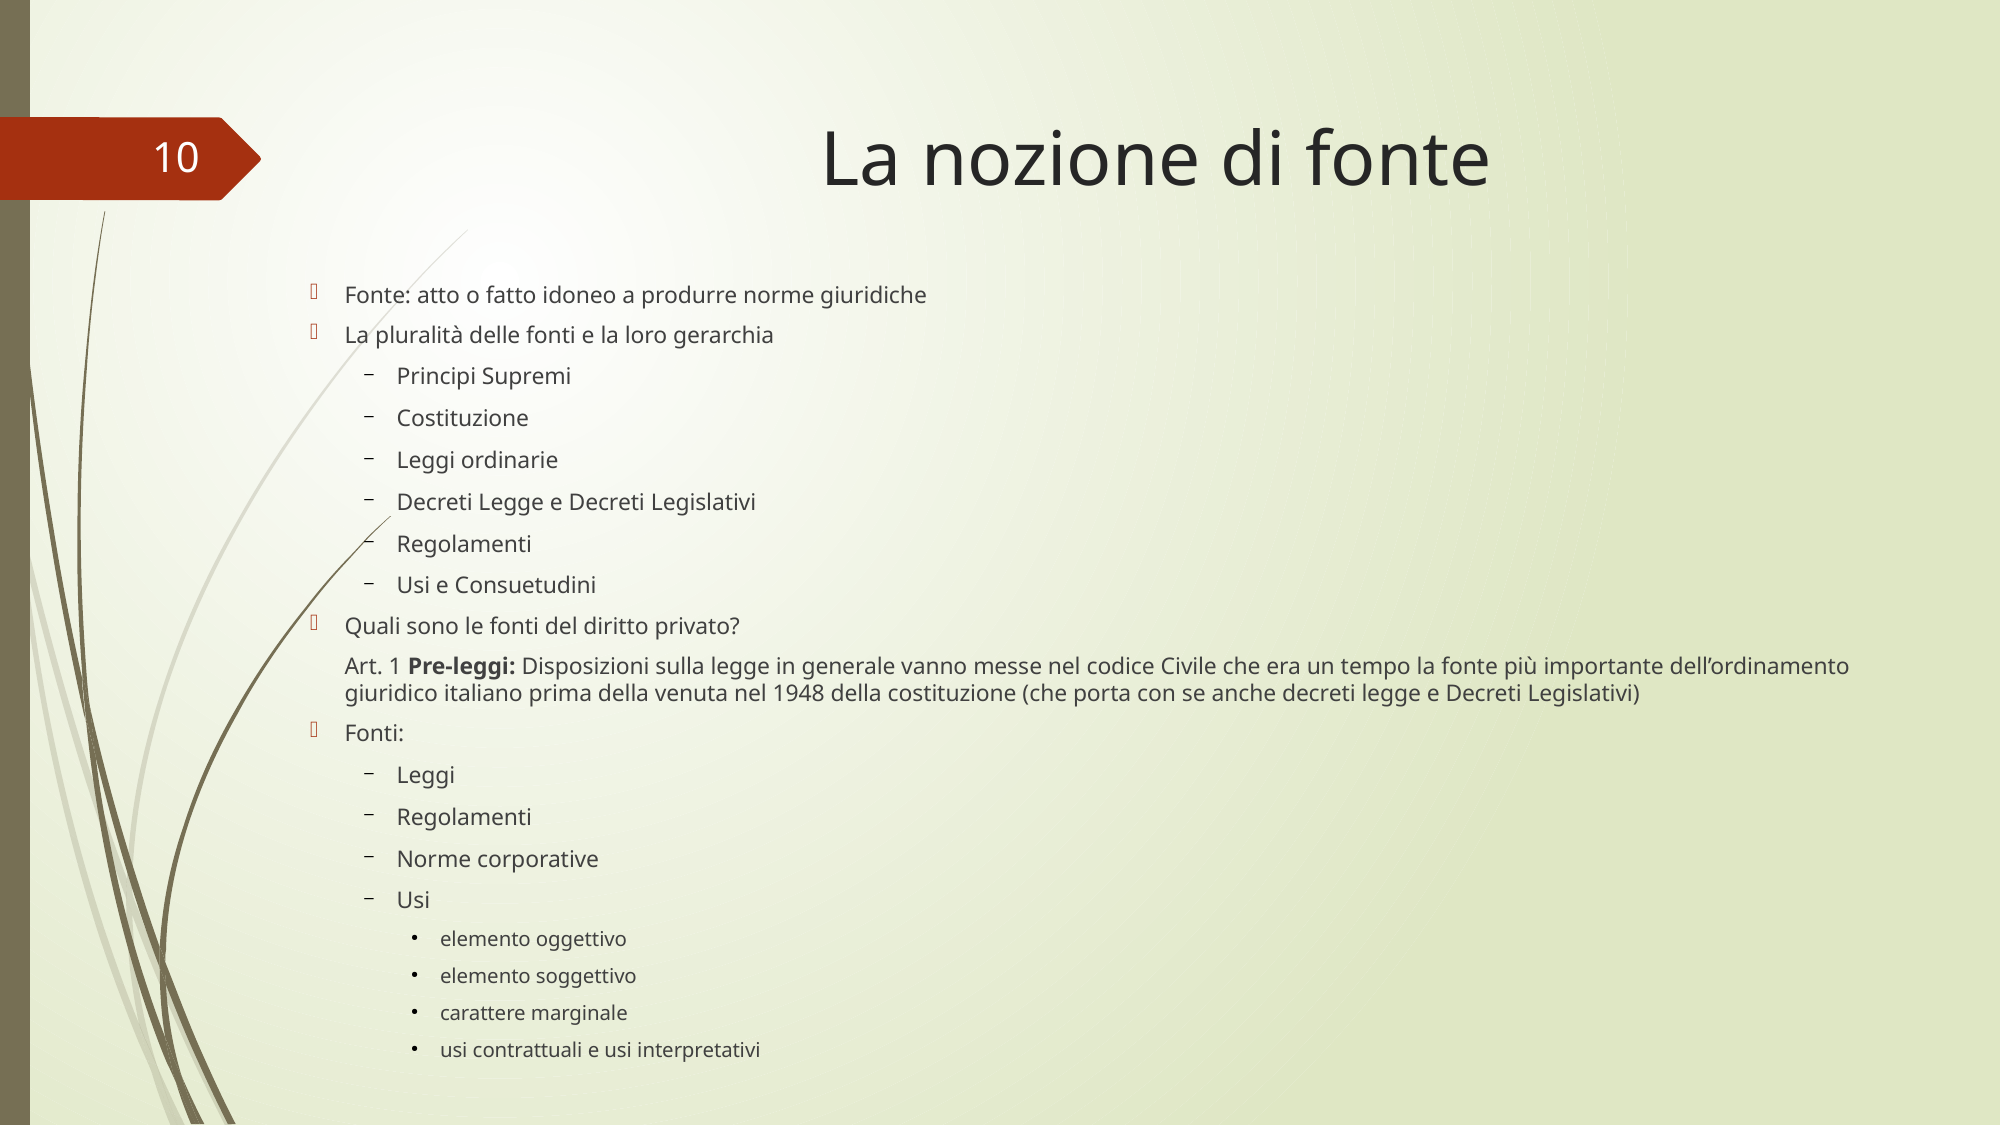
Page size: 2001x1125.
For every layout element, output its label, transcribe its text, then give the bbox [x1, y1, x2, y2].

title La nozione di fonte [425, 102, 1888, 272]
slide_number <numero> [87, 129, 216, 190]
list Fonte: atto o fatto idoneo a produrre norme giuridiche La pluralità delle fonti e la loro gerarchia Principi Supremi Costituzione Leggi ordinarie Decreti Legge e Decreti Legislativi Regolamenti Usi e Consuetudini Quali sono le fonti del diritto privato? Art. 1 Pre-leggi: Disposizioni sulla legge in generale vanno messe nel codice Civile che era un tempo la fonte più importante dell’ordinamento giuridico italiano prima della venuta nel 1948 della costituzione (che porta con se anche decreti legge e Decreti Legislativi) Fonti: Leggi Regolamenti Norme corporative Usi elemento oggettivo elemento soggettivo carattere marginale usi contrattuali e usi interpretativi [295, 272, 1888, 1093]
